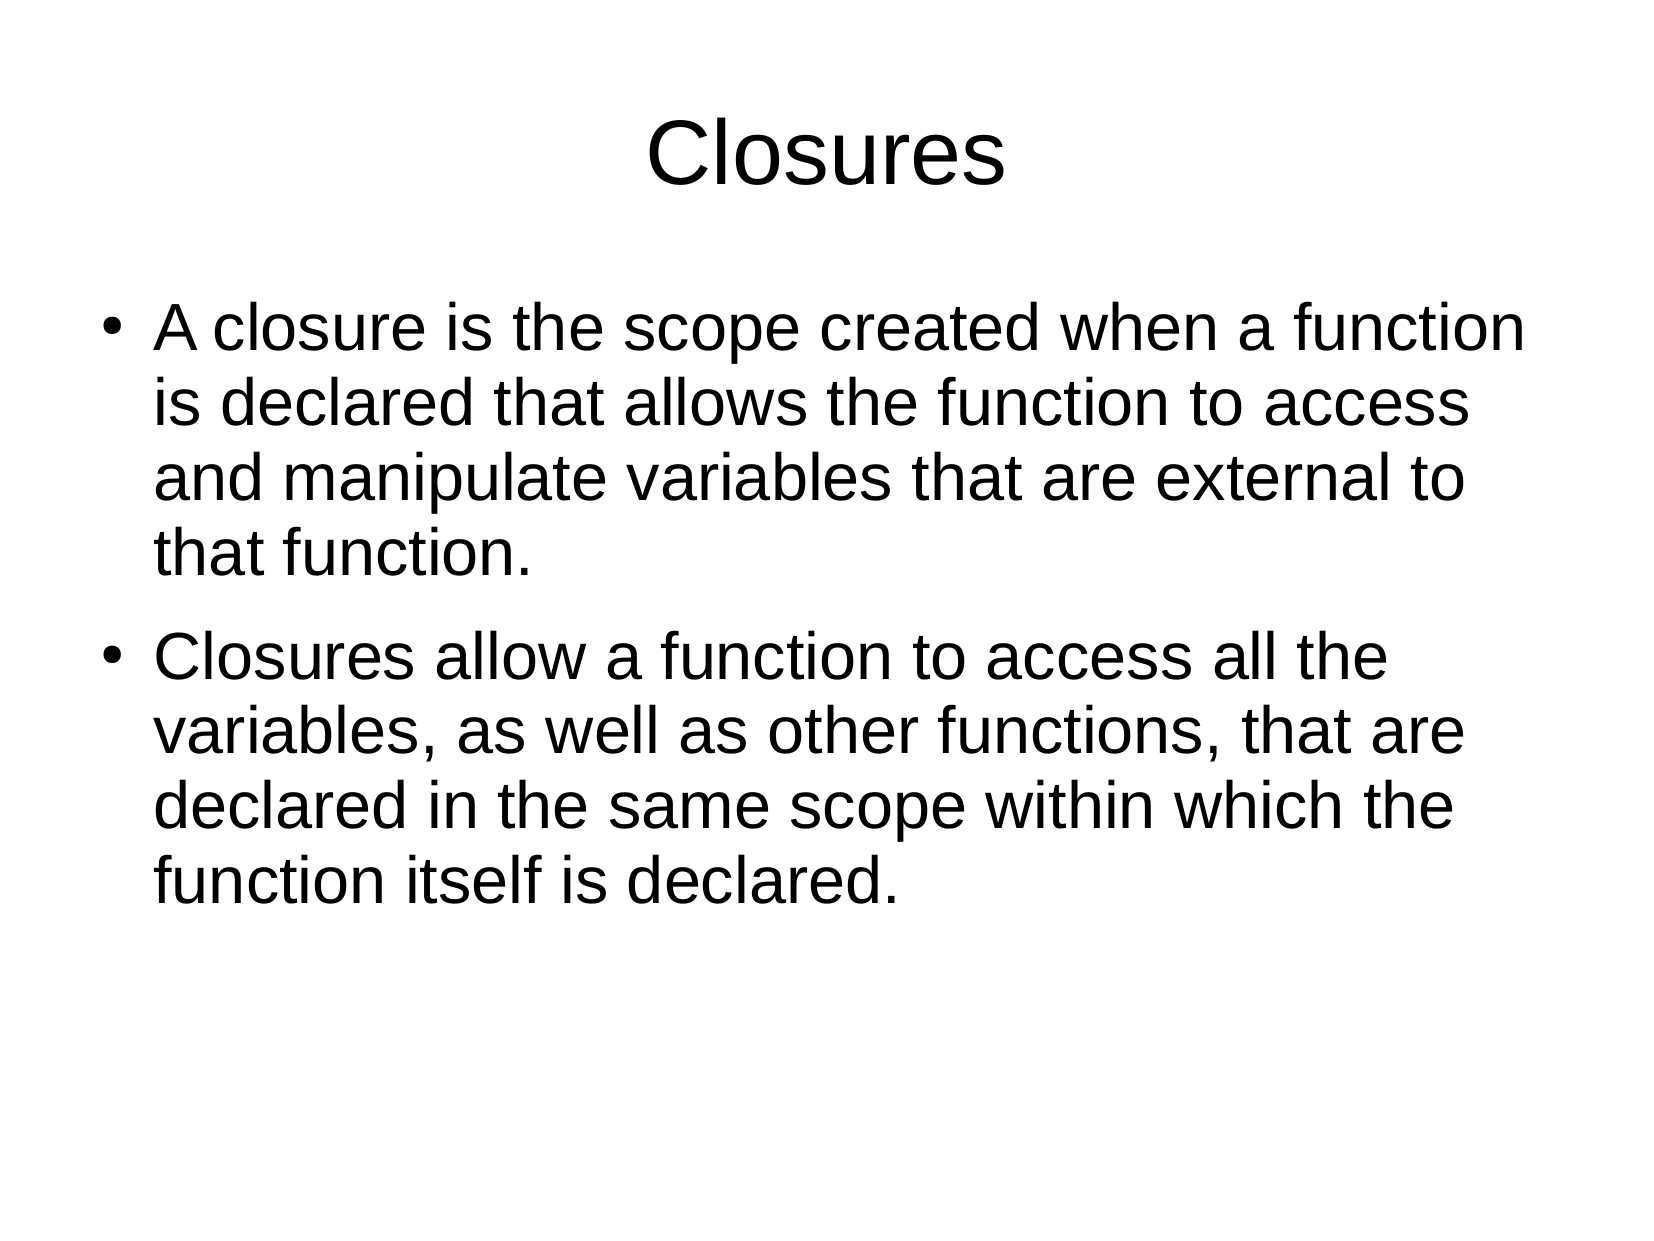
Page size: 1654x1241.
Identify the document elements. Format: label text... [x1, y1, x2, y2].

list A closure is the scope created when a function is declared that allows the function to access and manipulate variables that are external to that function. Closures allow a function to access all the variables, as well as other functions, that are declared in the same scope within which the function itself is declared. [82, 290, 1571, 1010]
title Closures [82, 49, 1571, 257]
